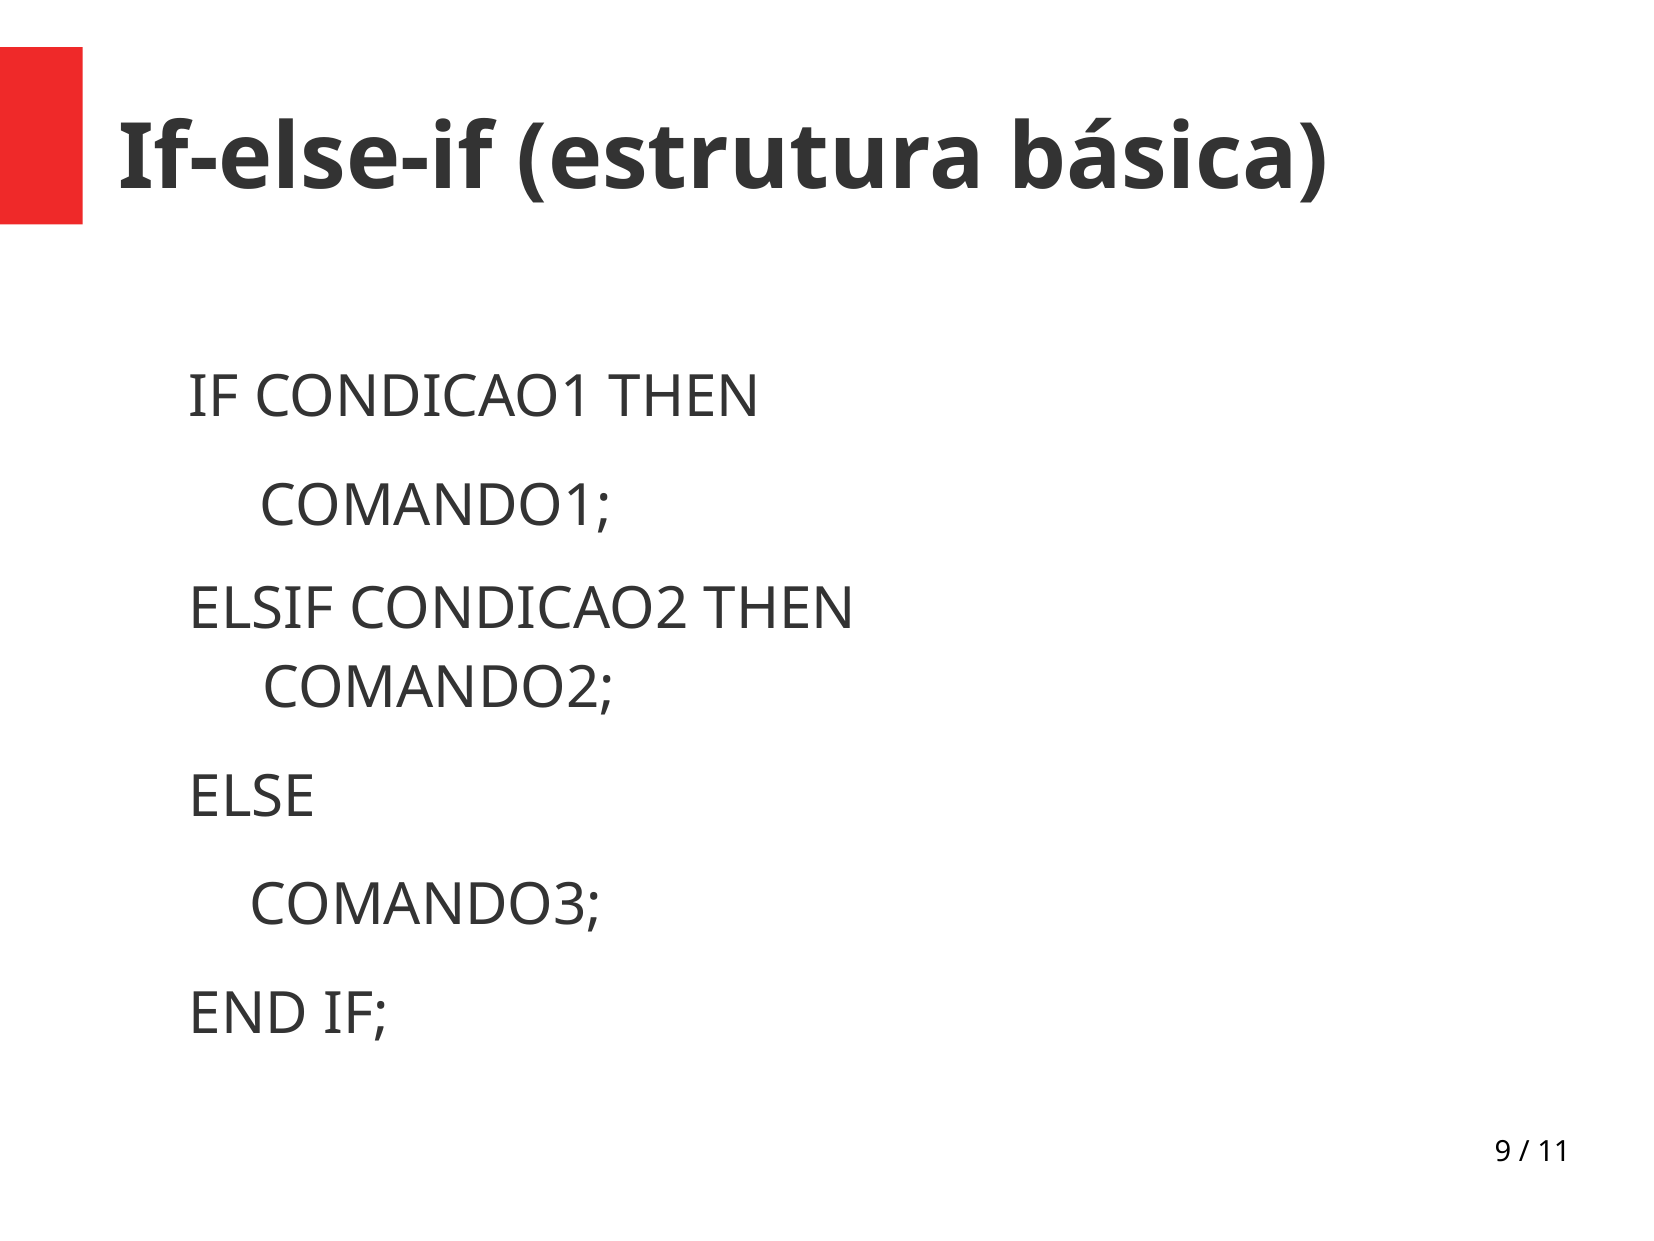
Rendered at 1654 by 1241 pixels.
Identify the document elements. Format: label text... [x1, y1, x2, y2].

title If-else-if (estrutura básica) [118, 49, 1571, 257]
list IF CONDICAO1 THEN COMANDO1; ELSIF CONDICAO2 THEN COMANDO2; ELSE COMANDO3; END IF; [118, 354, 1536, 1074]
